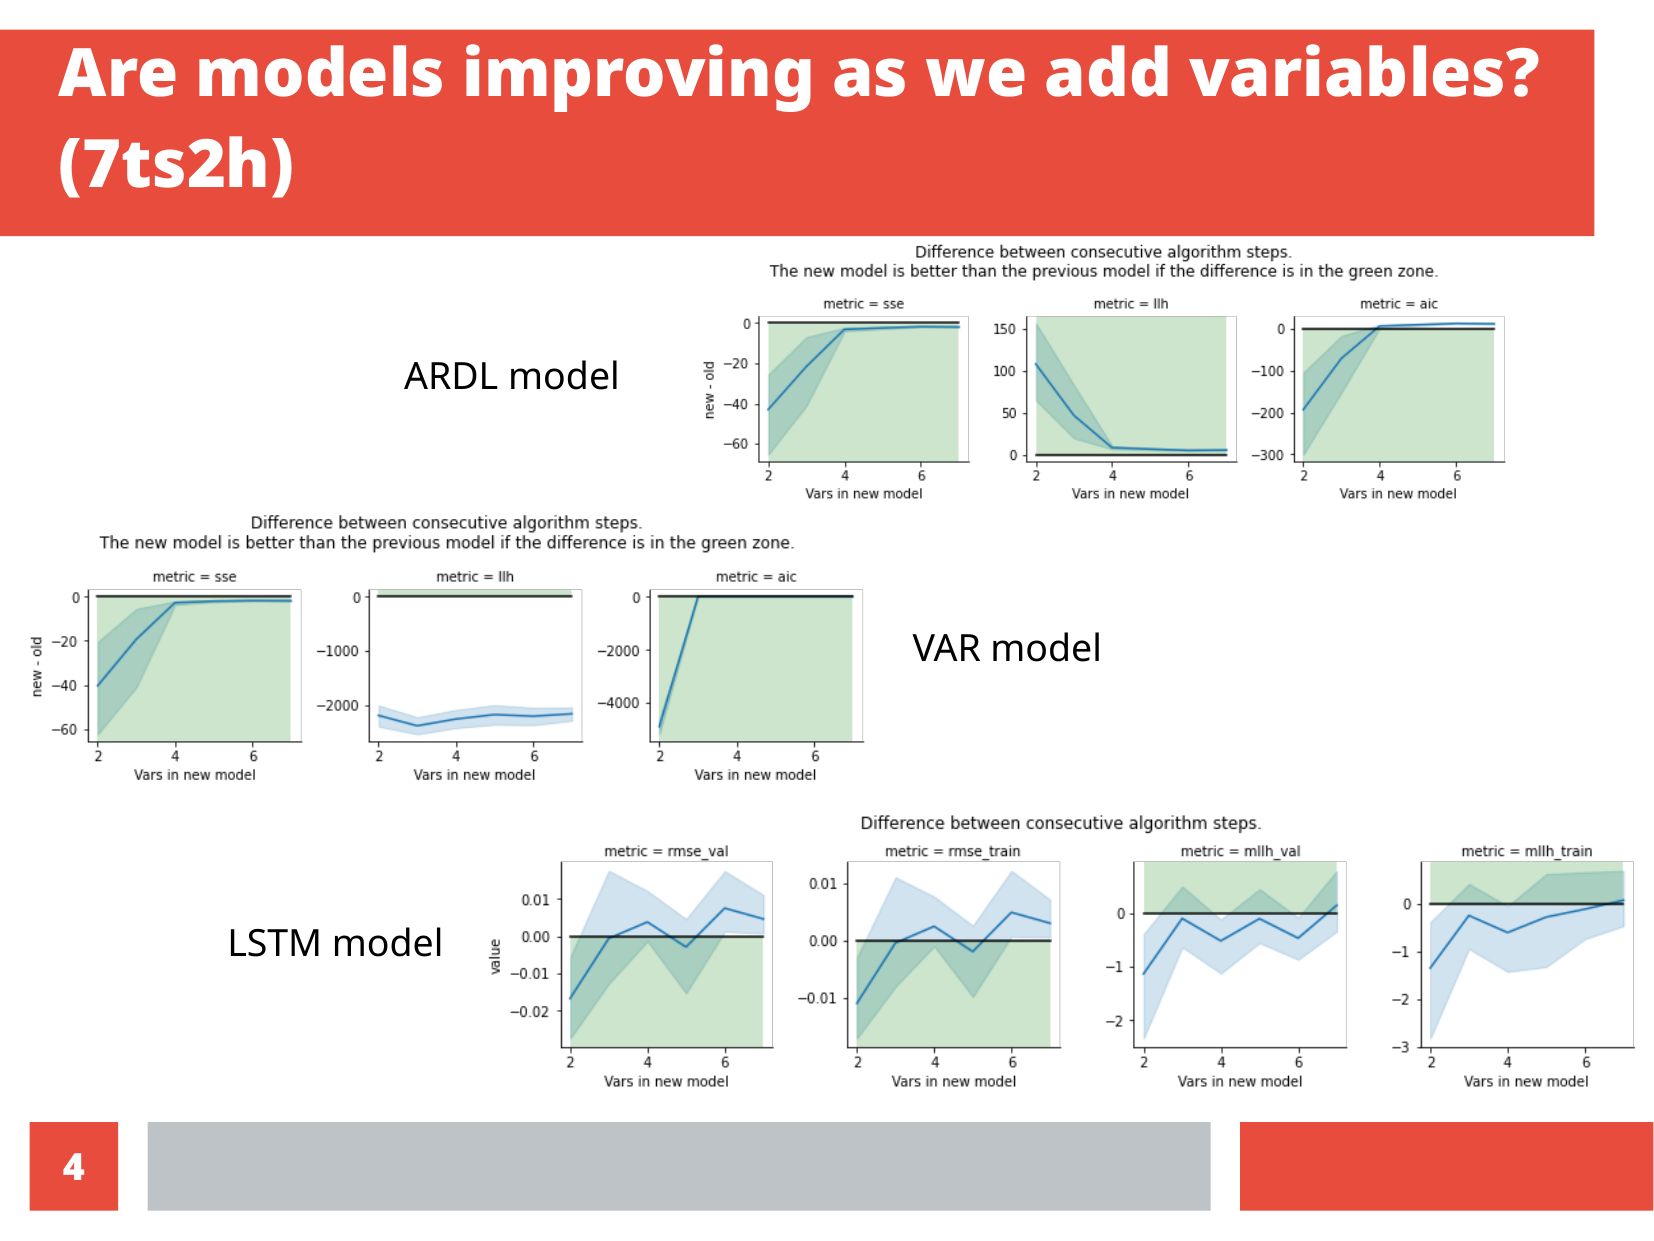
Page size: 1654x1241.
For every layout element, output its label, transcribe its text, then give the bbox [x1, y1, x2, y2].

text_box ARDL model [389, 342, 650, 401]
text_box VAR model [897, 614, 1205, 760]
title Are models improving as we add variables? (7ts2h) [59, 59, 1595, 207]
picture [23, 236, 1512, 792]
picture [481, 806, 1642, 1099]
text_box LSTM model [212, 909, 520, 1099]
